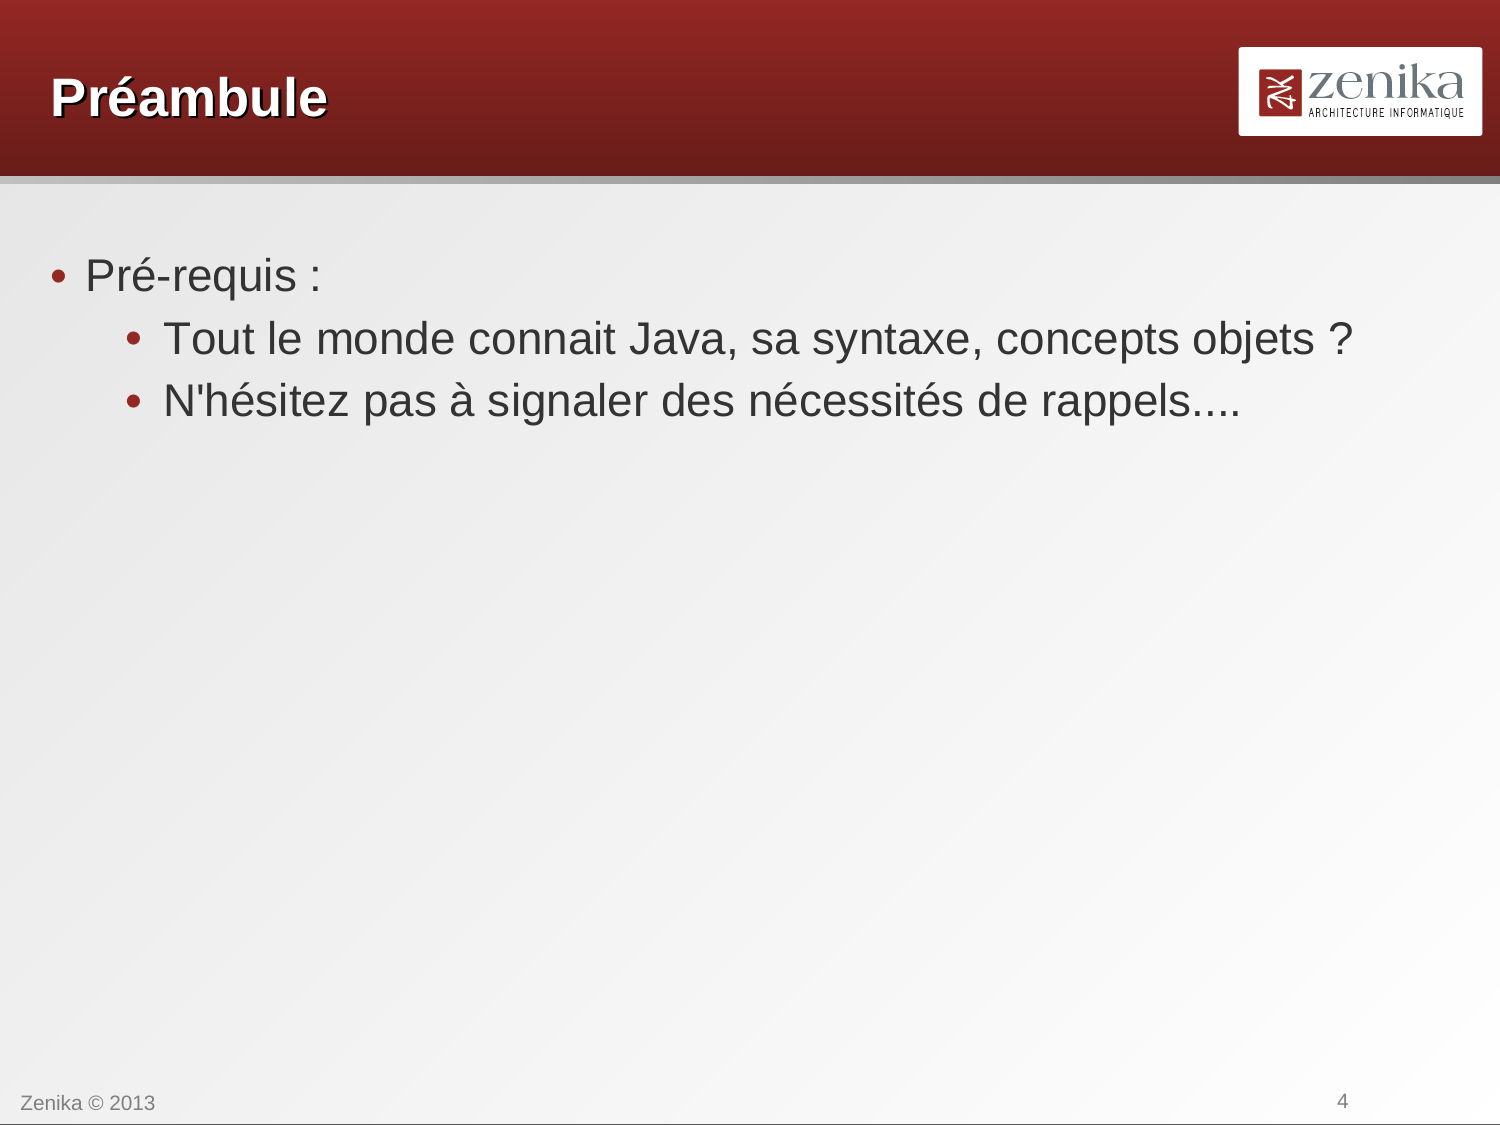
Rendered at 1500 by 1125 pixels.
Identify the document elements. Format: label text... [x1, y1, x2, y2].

picture [1257, 58, 1464, 125]
title Préambule [50, 15, 1206, 180]
list Pré-requis : Tout le monde connait Java, sa syntaxe, concepts objets ? N'hésitez pas à signaler des nécessités de rappels.... [50, 249, 1435, 1079]
